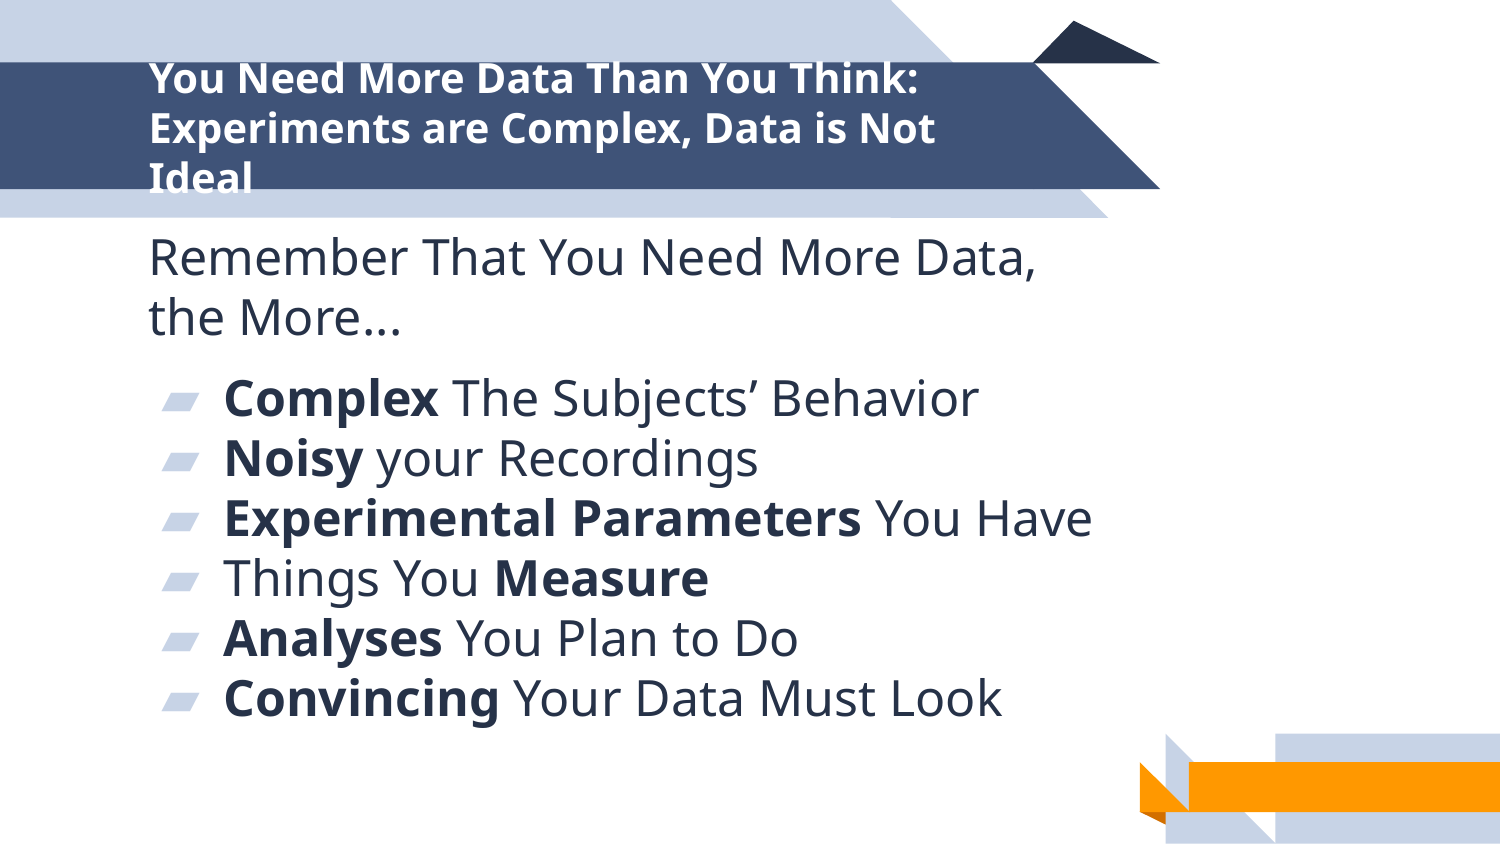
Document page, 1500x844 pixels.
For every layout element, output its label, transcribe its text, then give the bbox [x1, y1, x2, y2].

list Remember That You Need More Data, the More... Complex The Subjects’ Behavior Noisy your Recordings Experimental Parameters You Have Things You Measure Analyses You Plan to Do Convincing Your Data Must Look [133, 217, 1140, 734]
title You Need More Data Than You Think: Experiments are Complex, Data is Not Ideal [133, 64, 1035, 190]
